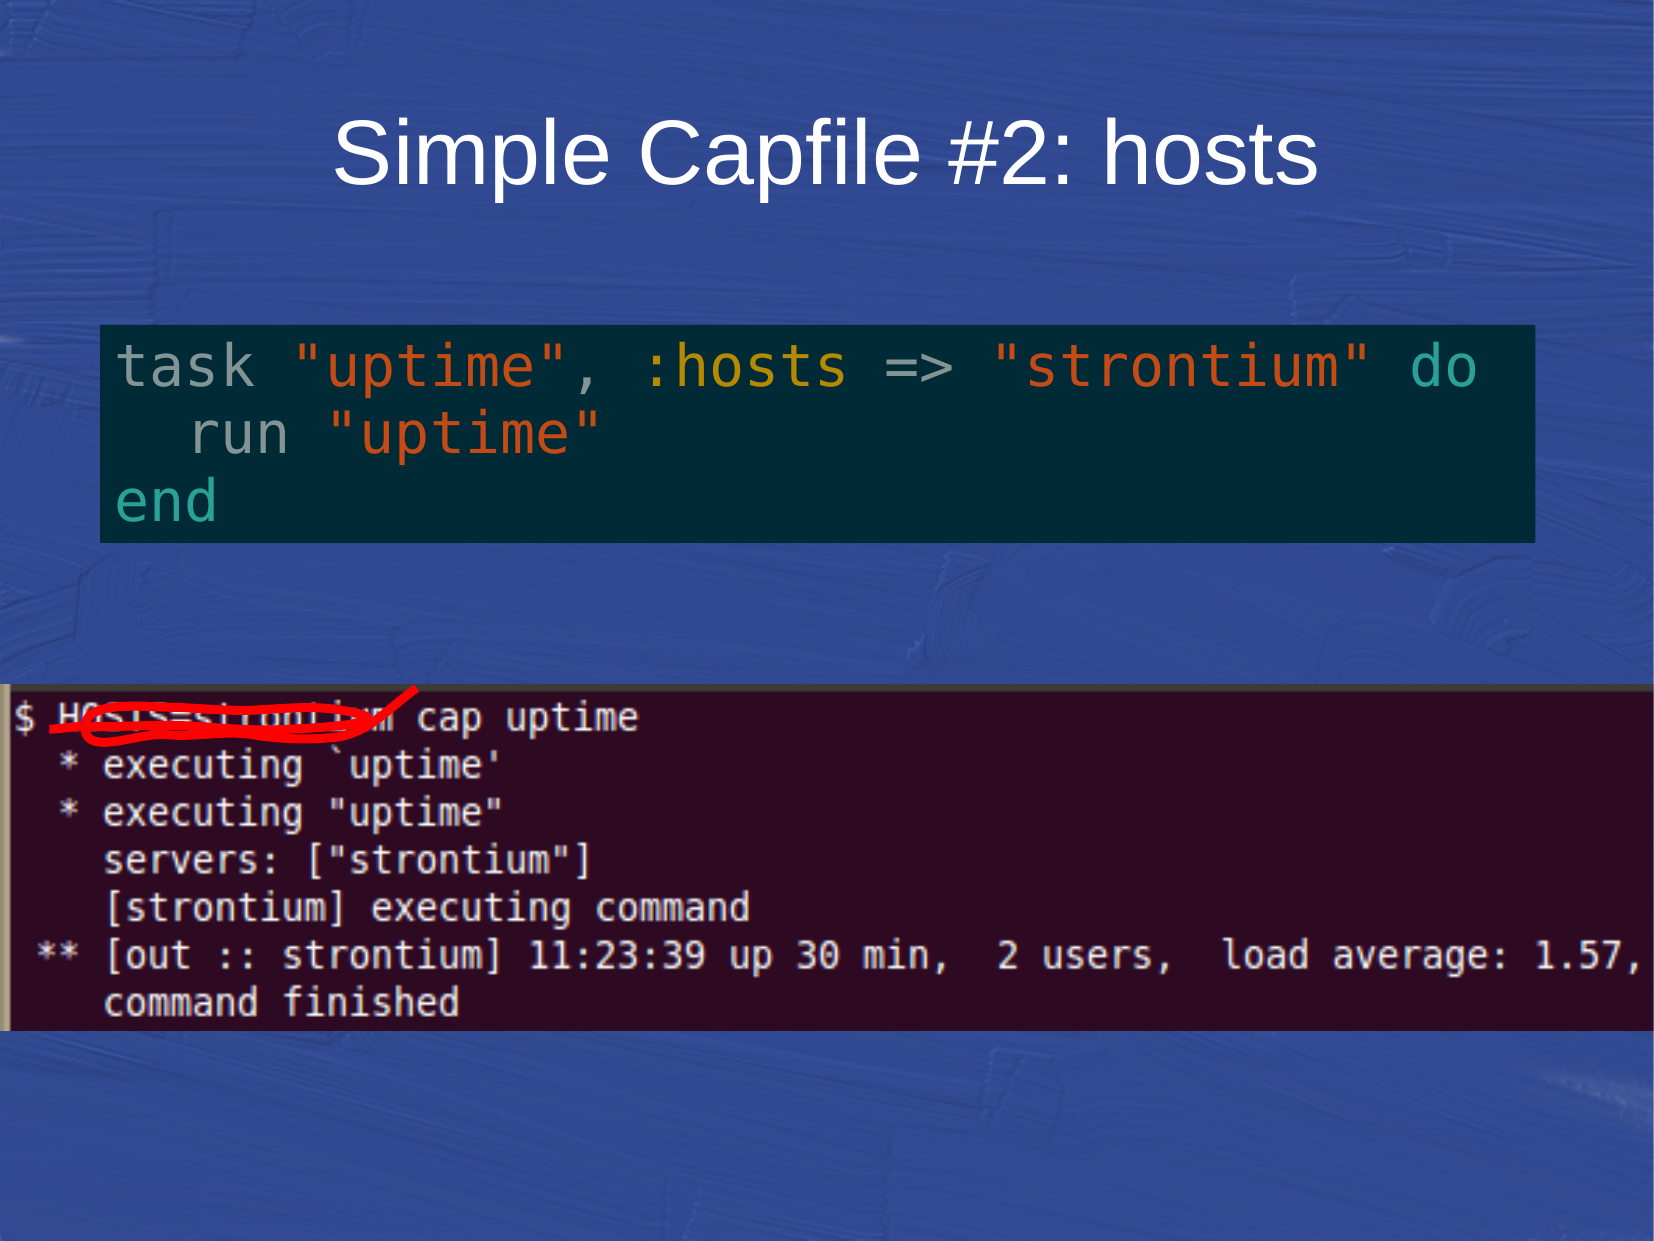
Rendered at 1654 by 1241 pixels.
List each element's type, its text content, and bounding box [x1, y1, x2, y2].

text_box task "uptime", :hosts => "strontium" do run "uptime" end [100, 324, 1536, 543]
picture [0, 0, 1654, 1241]
title Simple Capfile #2: hosts [82, 56, 1571, 250]
